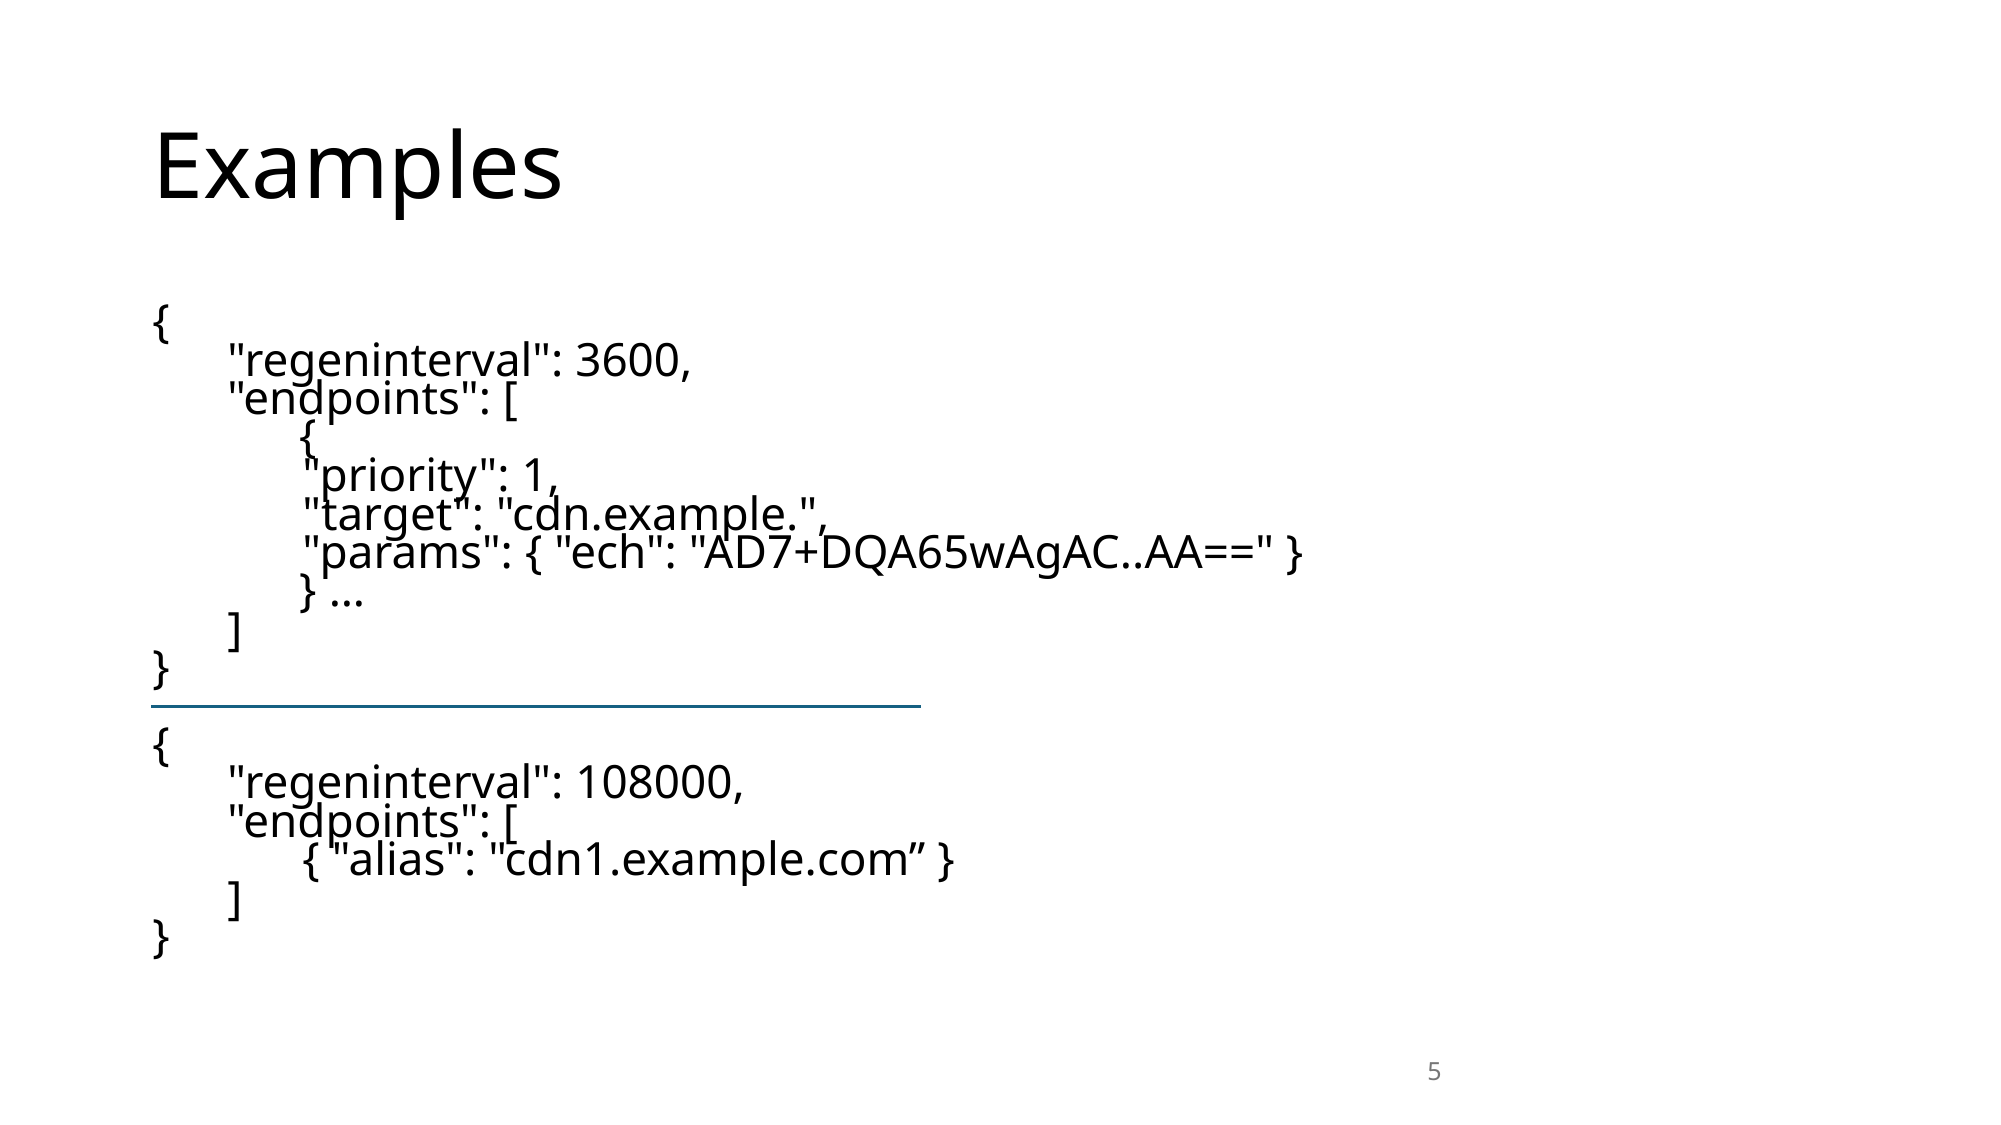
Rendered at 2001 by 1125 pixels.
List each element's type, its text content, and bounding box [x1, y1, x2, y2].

text_box [1412, 1042, 1863, 1103]
list { "regeninterval": 3600, "endpoints": [ { "priority": 1, "target": "cdn.example.", "params": { "ech": "AD7+DQA65wAgAC..AA==" } } … ] } { "regeninterval": 108000, "endpoints": [ { "alias": "cdn1.example.com” } ] } [137, 299, 1863, 1014]
title Examples [137, 59, 1863, 278]
